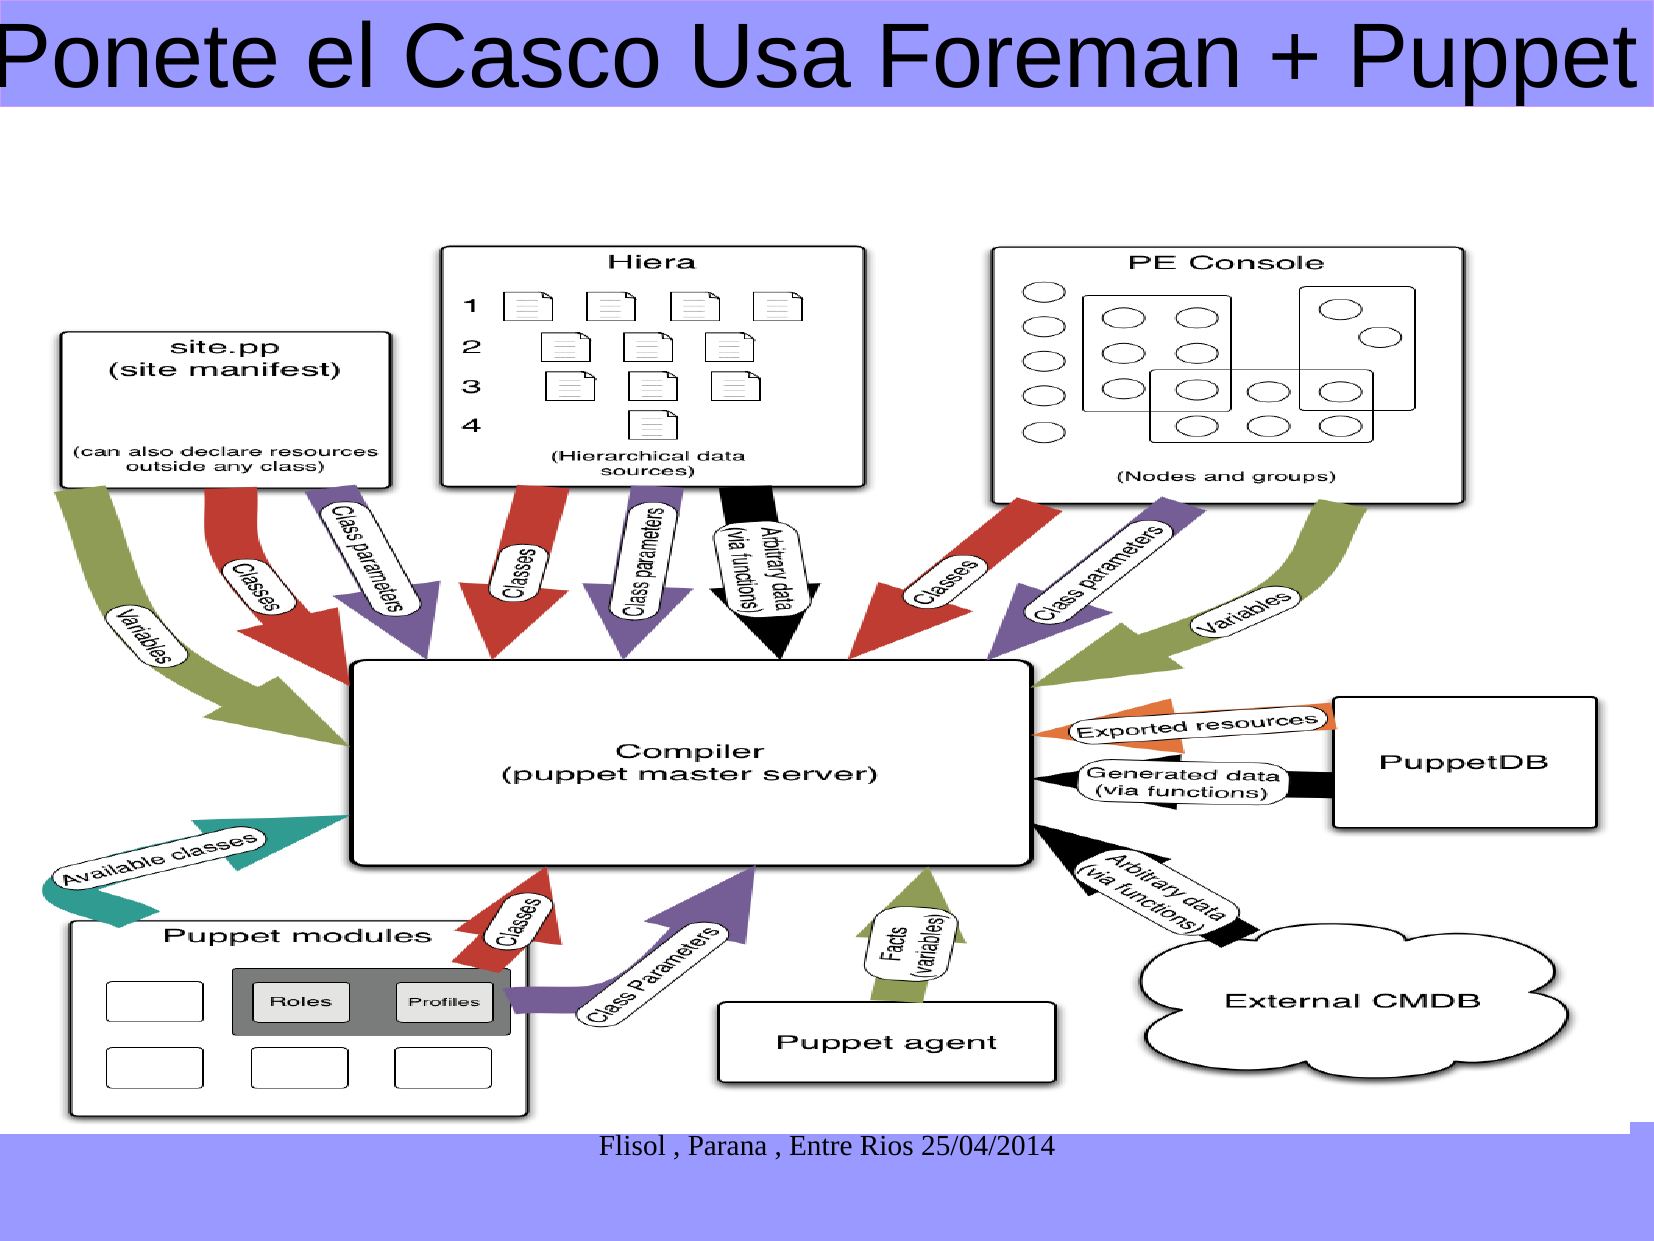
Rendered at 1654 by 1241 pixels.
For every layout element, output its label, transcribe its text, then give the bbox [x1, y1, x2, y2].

picture [0, 233, 1630, 1134]
title Ponete el Casco Usa Foreman + Puppet [0, 0, 1654, 160]
